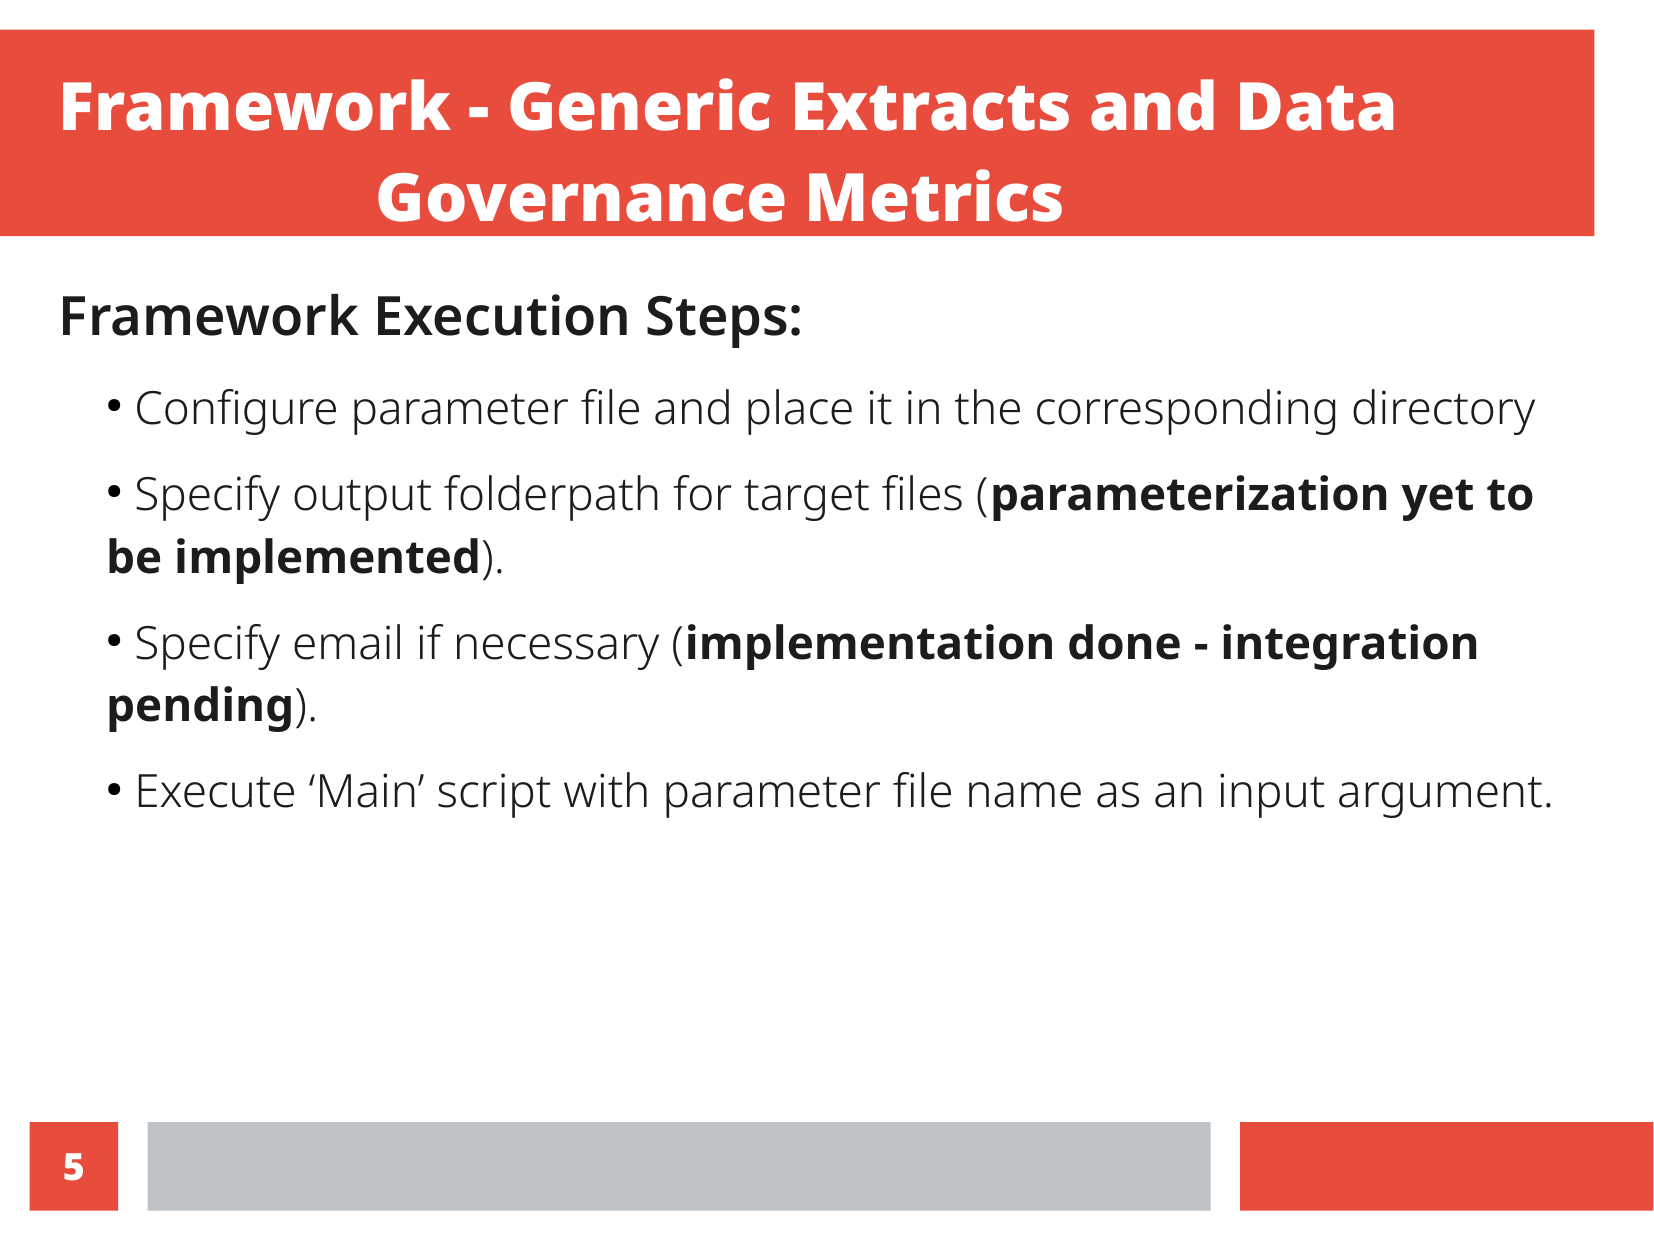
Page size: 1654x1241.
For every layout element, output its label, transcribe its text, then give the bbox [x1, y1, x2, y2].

title Framework - Generic Extracts and Data Governance Metrics [59, 59, 1595, 207]
list Framework Execution Steps: Configure parameter file and place it in the corresponding directory Specify output folderpath for target files (parameterization yet to be implemented). Specify email if necessary (implementation done - integration pending). Execute ‘Main’ script with parameter file name as an input argument. [59, 277, 1565, 1046]
